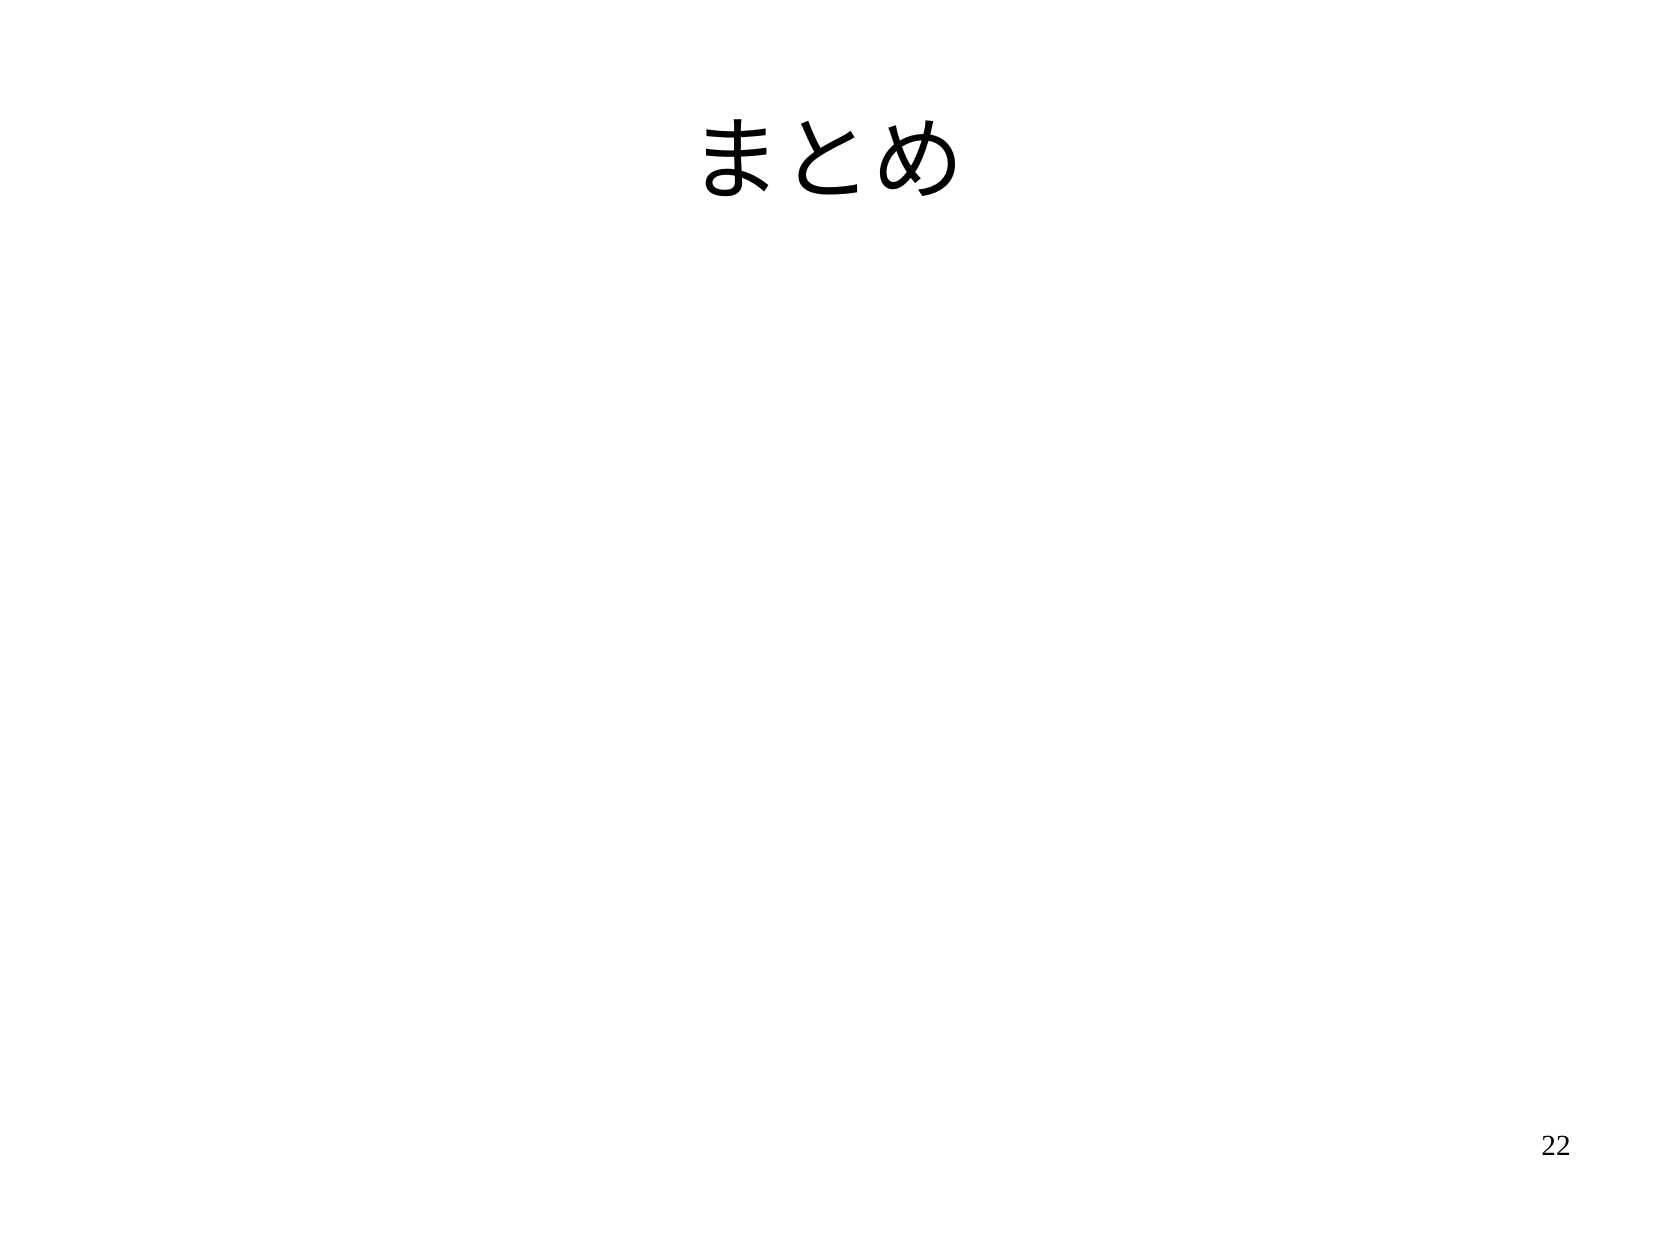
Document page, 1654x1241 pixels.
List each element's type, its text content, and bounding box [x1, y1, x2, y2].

title まとめ [82, 49, 1571, 257]
